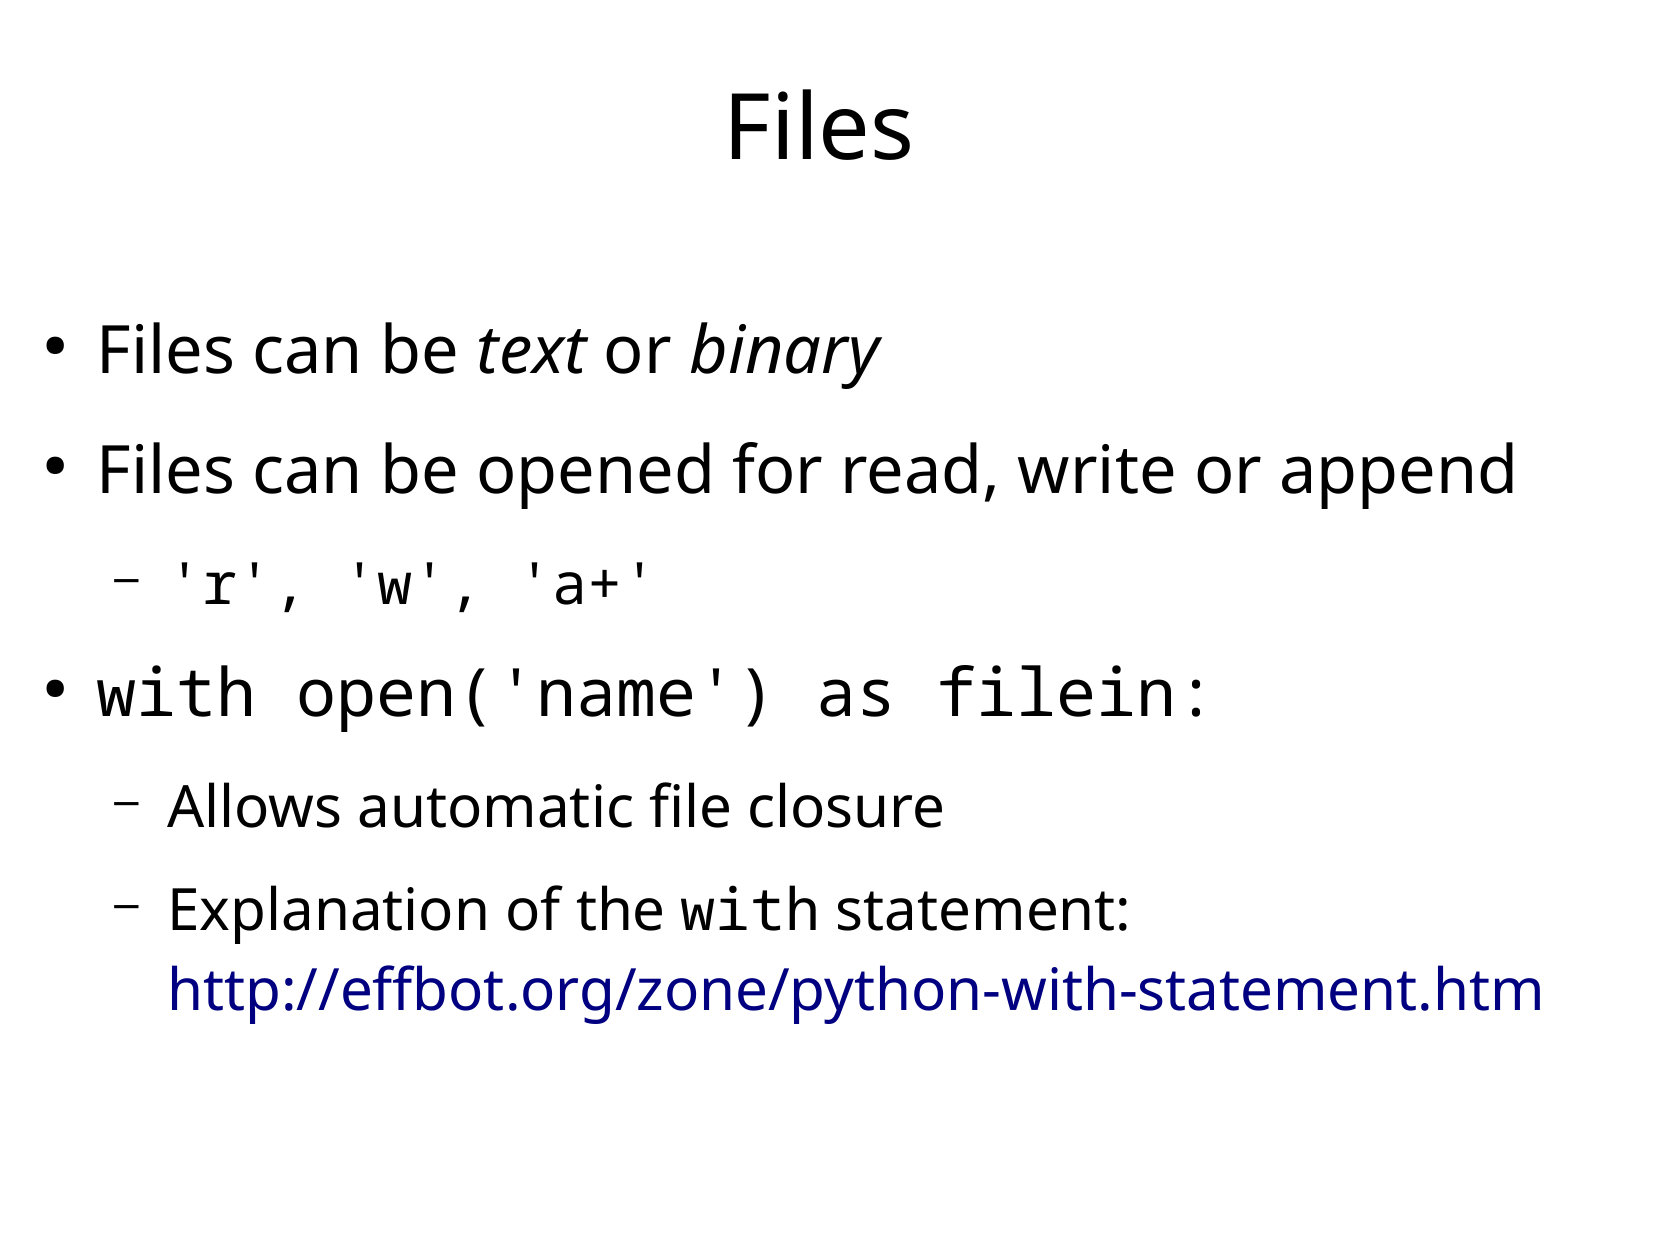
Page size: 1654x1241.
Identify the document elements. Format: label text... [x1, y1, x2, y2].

title Files [105, 0, 1534, 248]
list Files can be text or binary Files can be opened for read, write or append 'r', 'w', 'a+' with open('name') as filein: Allows automatic file closure Explanation of the with statement: http://effbot.org/zone/python-with-statement.htm [25, 302, 1561, 1106]
